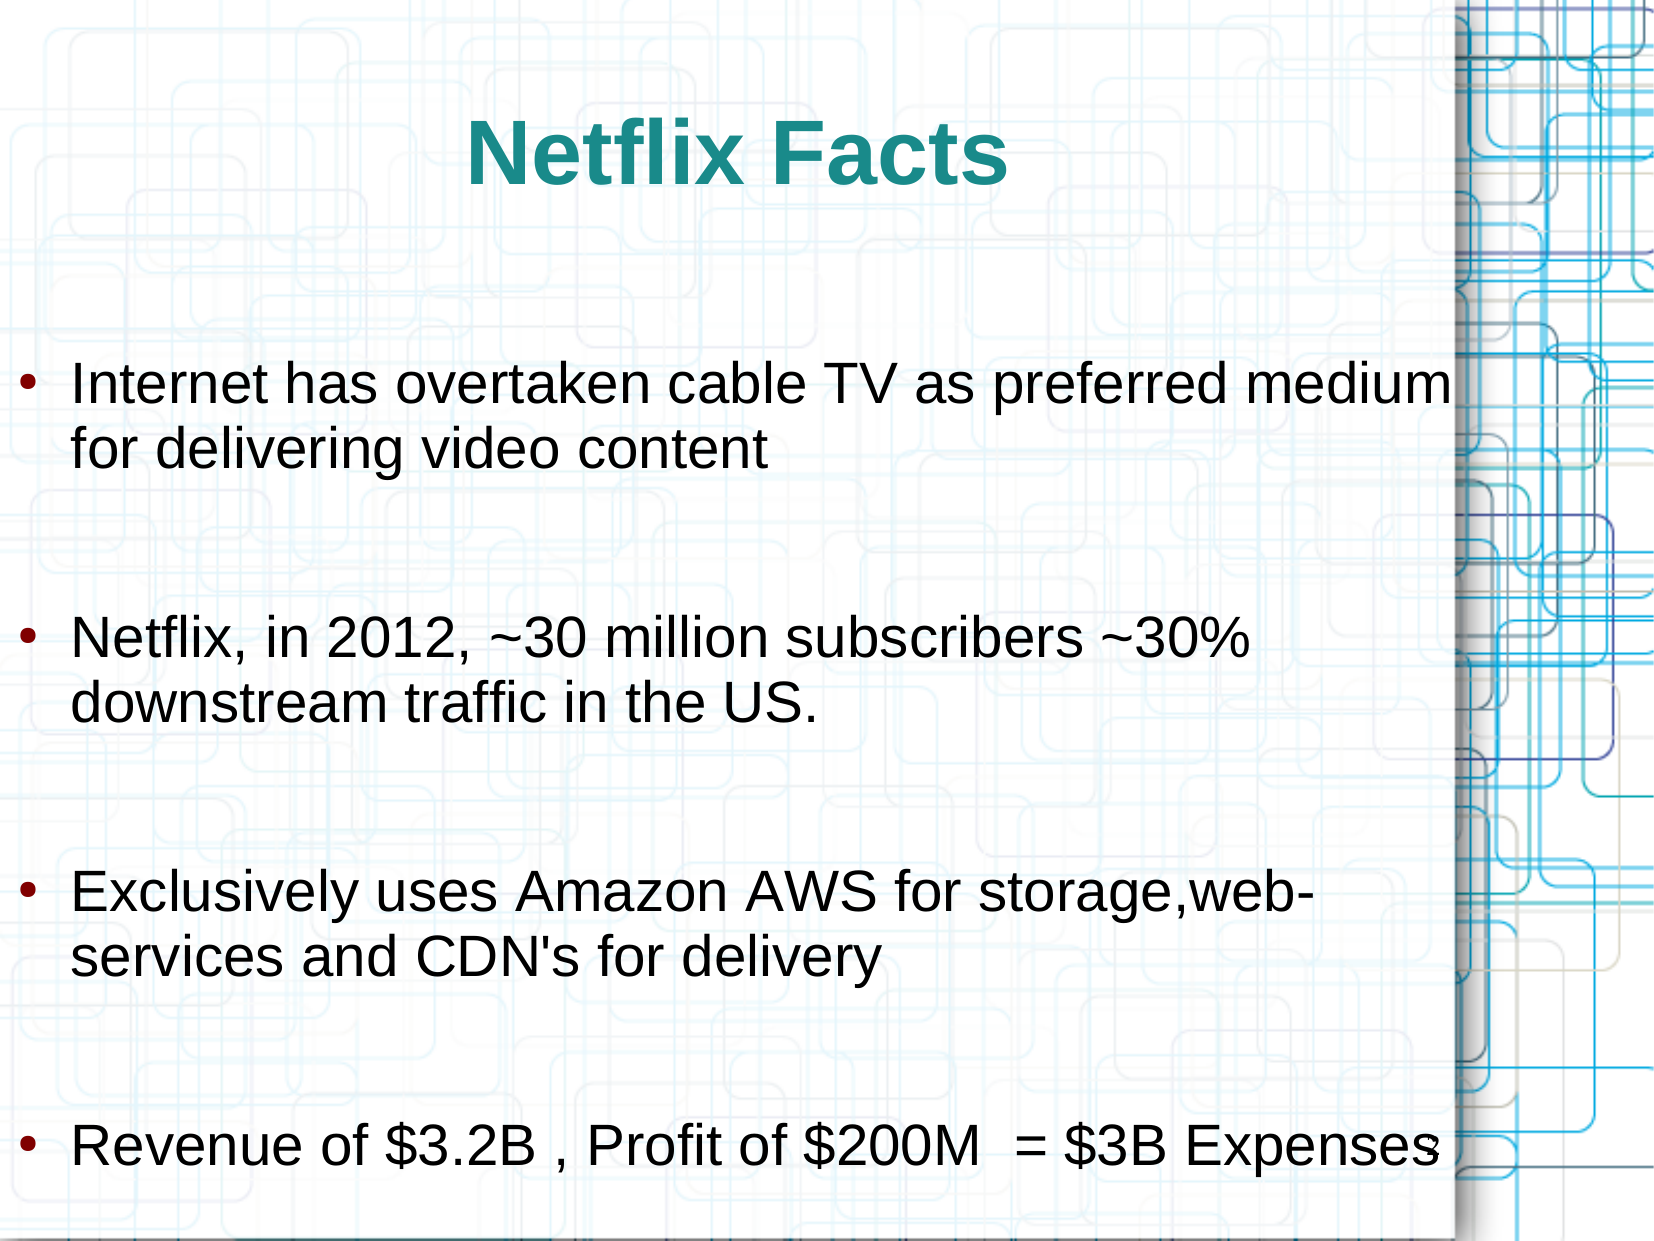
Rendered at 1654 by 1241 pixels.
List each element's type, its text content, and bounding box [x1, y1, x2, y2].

list Internet has overtaken cable TV as preferred medium for delivering video content Netflix, in 2012, ~30 million subscribers ~30% downstream traffic in the US. Exclusively uses Amazon AWS for storage,web-services and CDN's for delivery Revenue of $3.2B , Profit of $200M = $3B Expenses [0, 350, 1456, 1176]
title Netflix Facts [59, 49, 1418, 257]
picture [0, 0, 1654, 1241]
